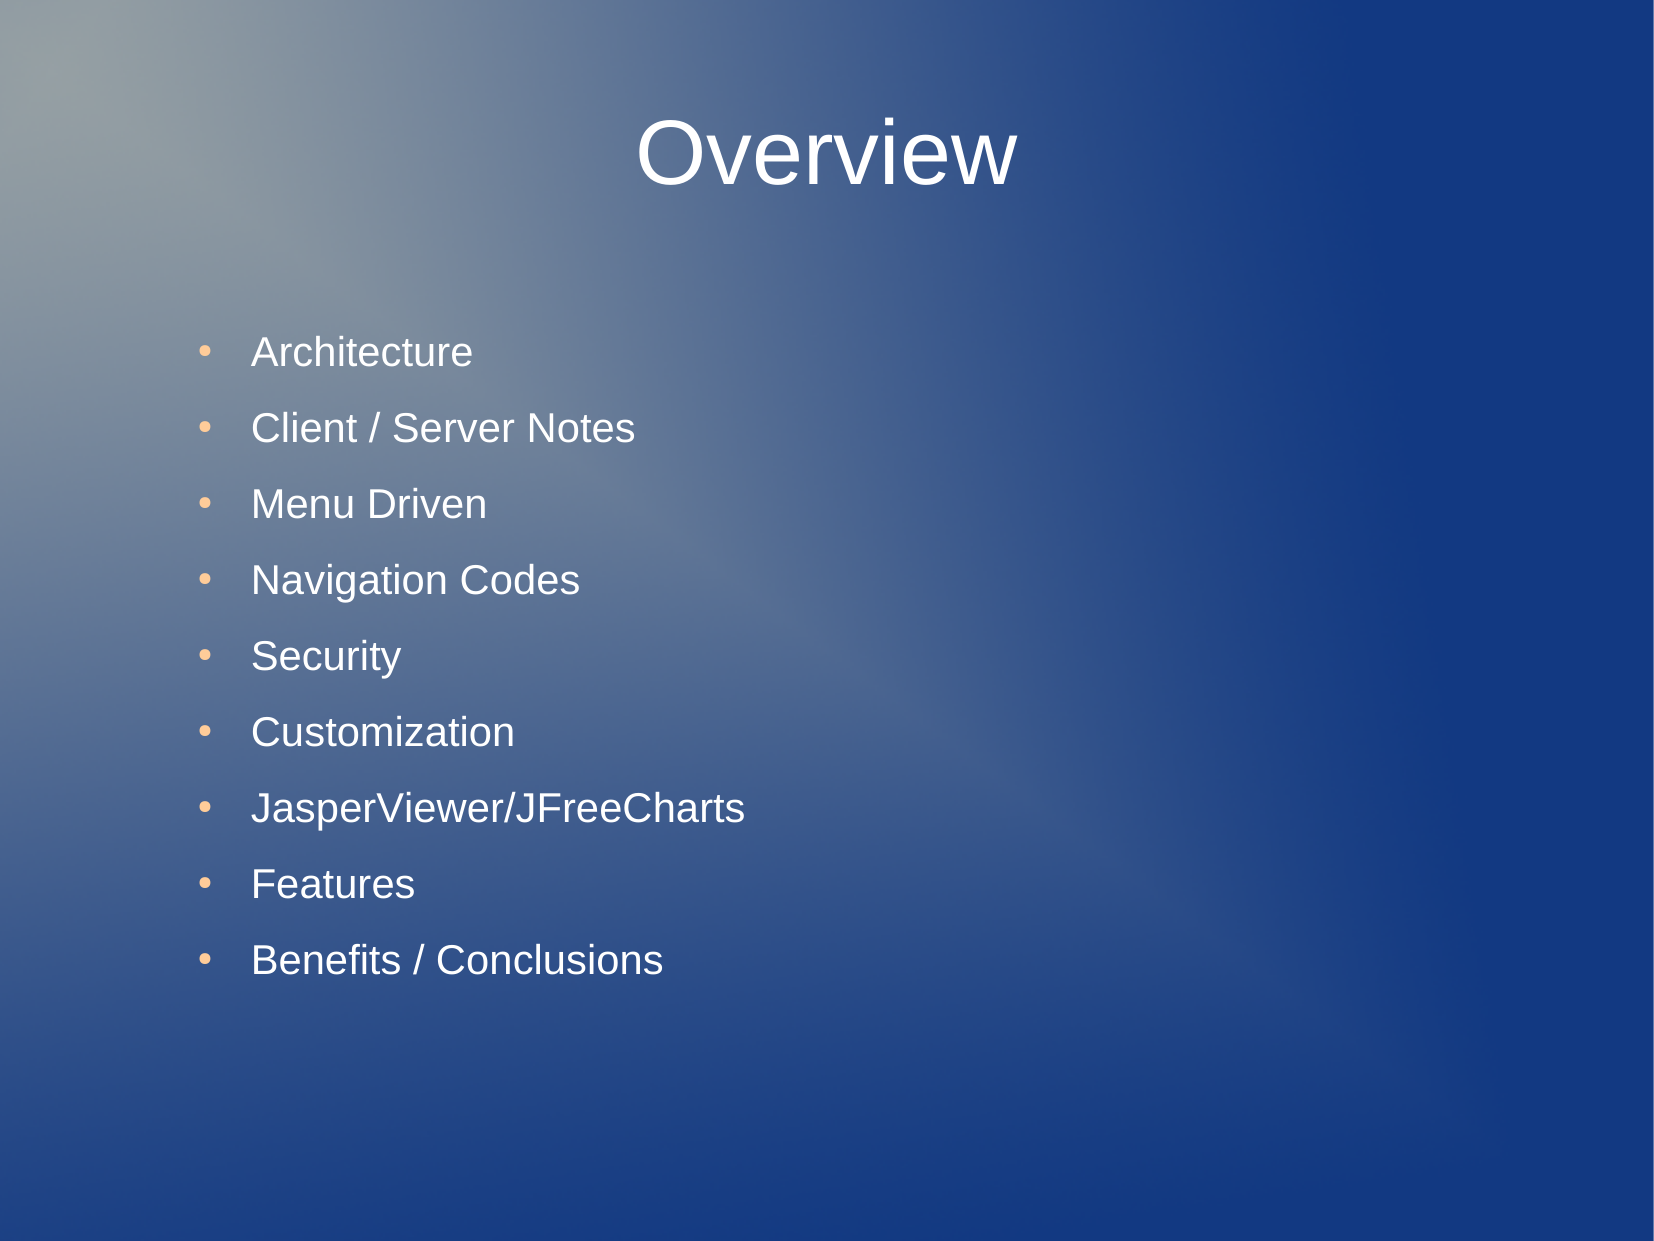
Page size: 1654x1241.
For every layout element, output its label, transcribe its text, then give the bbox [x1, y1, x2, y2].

list Architecture Client / Server Notes Menu Driven Navigation Codes Security Customization JasperViewer/JFreeCharts Features Benefits / Conclusions [180, 328, 1571, 1110]
picture [0, 0, 1654, 1241]
title Overview [82, 49, 1571, 257]
